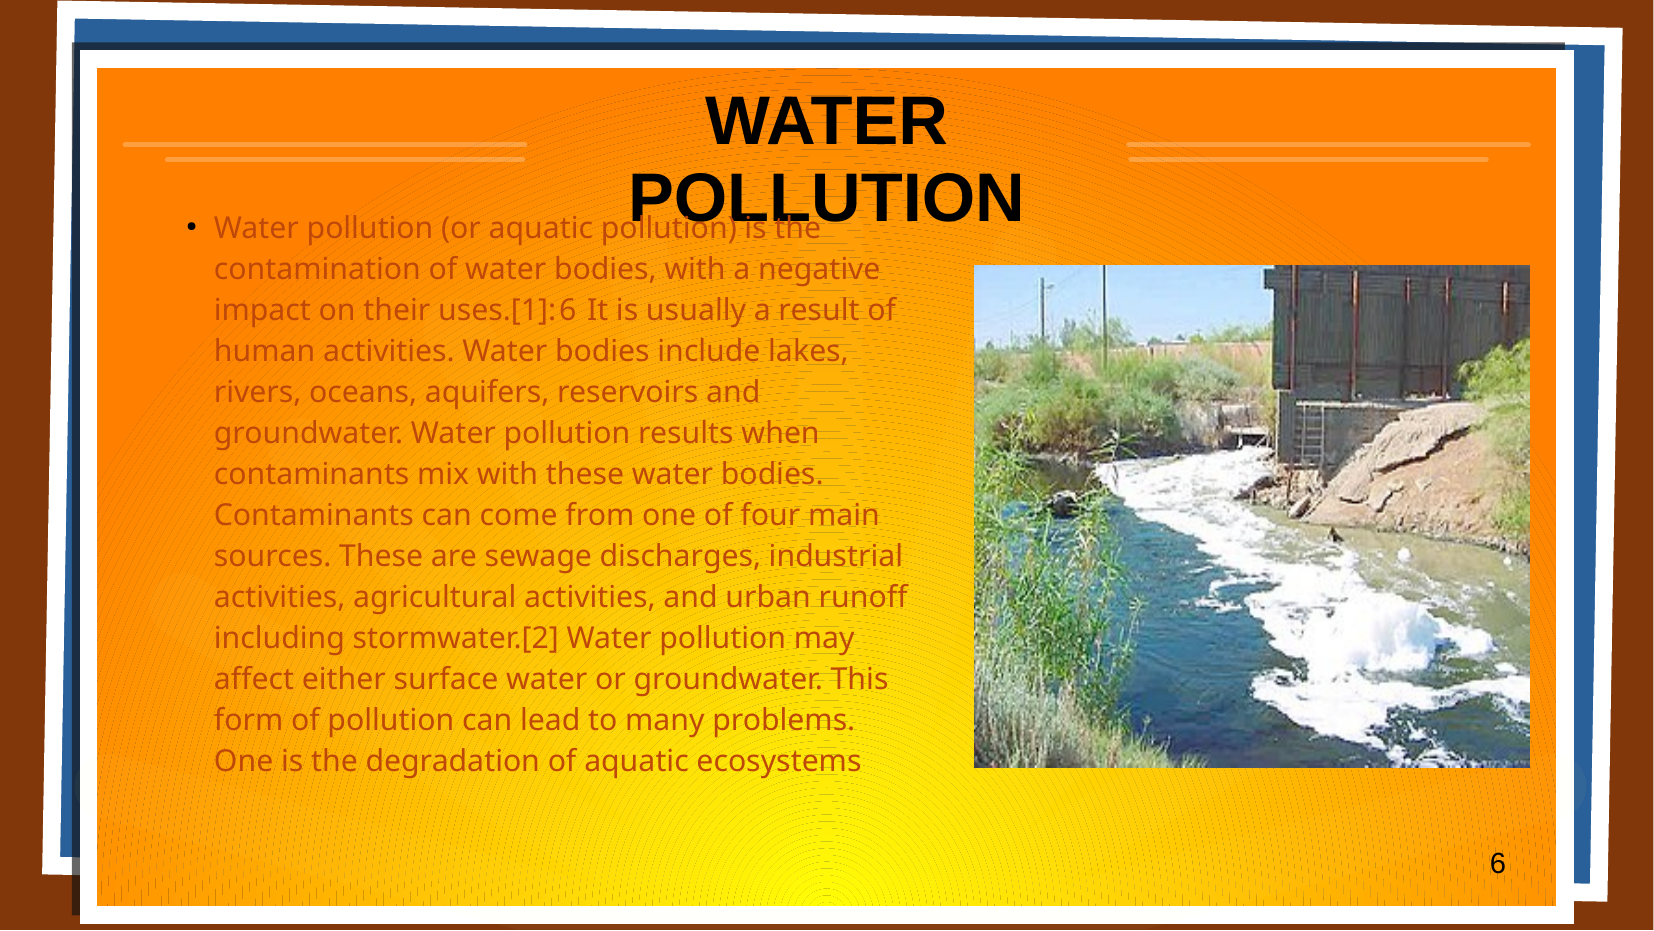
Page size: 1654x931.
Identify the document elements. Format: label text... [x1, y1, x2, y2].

picture [974, 265, 1530, 768]
title WATER POLLUTION [531, 82, 1123, 237]
list Water pollution (or aquatic pollution) is the contamination of water bodies, with a negative impact on their uses.[1]: 6 It is usually a result of human activities. Water bodies include lakes, rivers, oceans, aquifers, reservoirs and groundwater. Water pollution results when contaminants mix with these water bodies. Contaminants can come from one of four main sources. These are sewage discharges, industrial activities, agricultural activities, and urban runoff including stormwater.[2] Water pollution may affect either surface water or groundwater. This form of pollution can lead to many problems. One is the degradation of aquatic ecosystems [177, 206, 916, 798]
